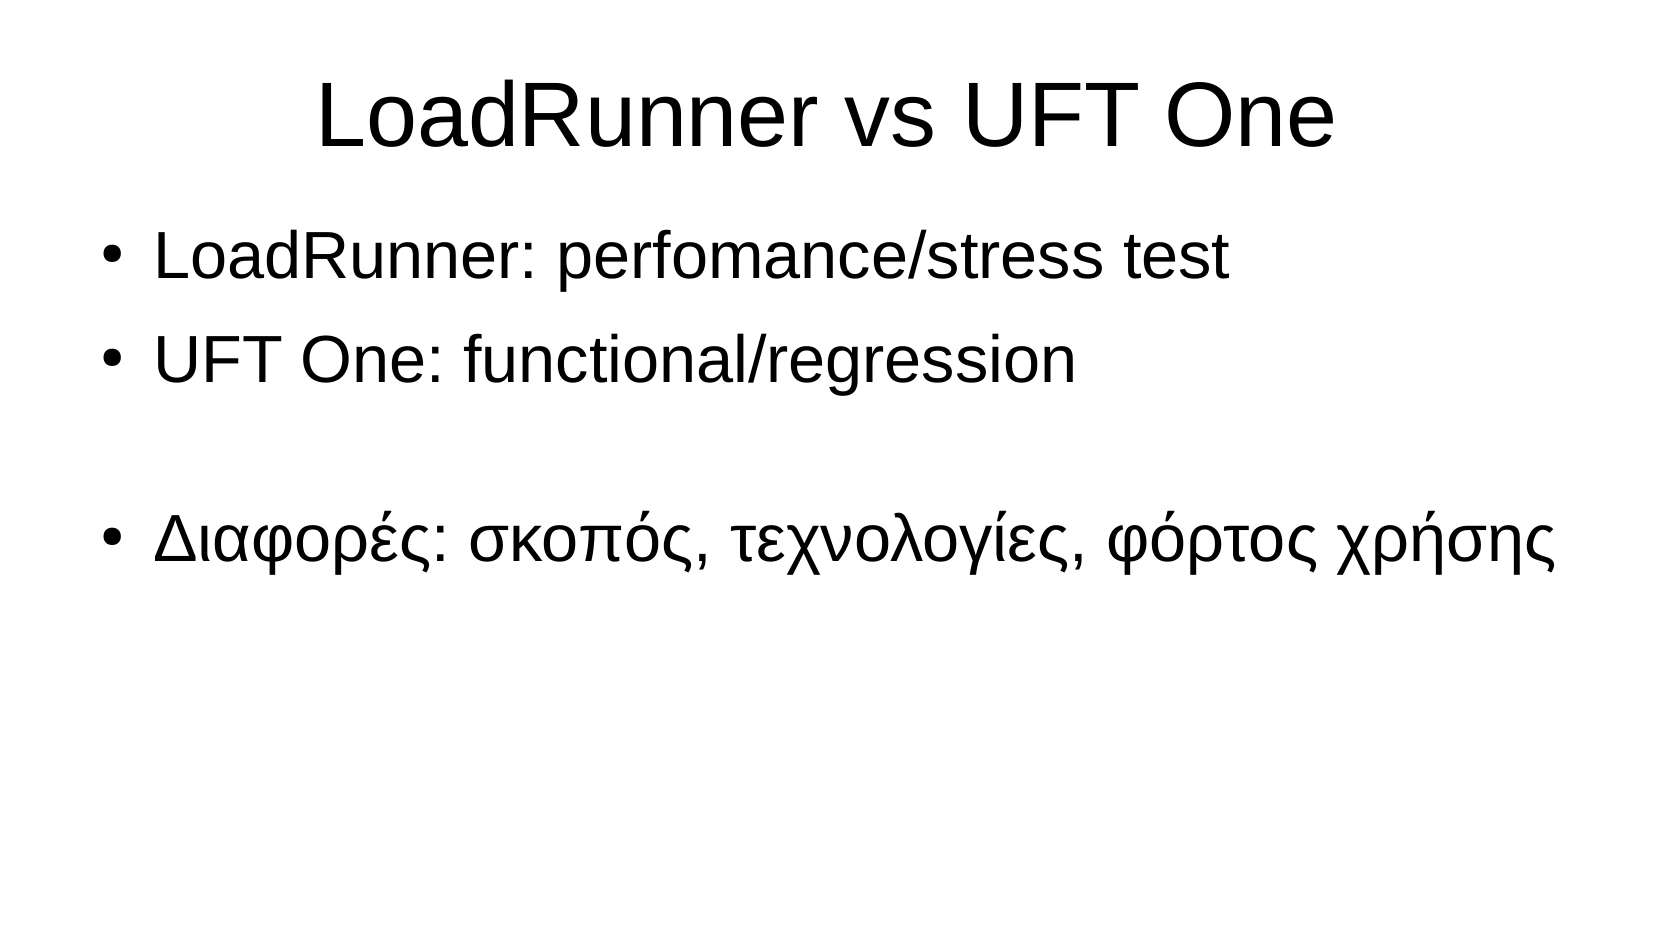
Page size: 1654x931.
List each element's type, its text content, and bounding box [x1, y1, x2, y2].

list LoadRunner: perfomance/stress test UFT One: functional/regression Διαφορές: σκοπός, τεχνολογίες, φόρτος χρήσης [82, 217, 1571, 758]
title LoadRunner vs UFT One [82, 37, 1571, 193]
